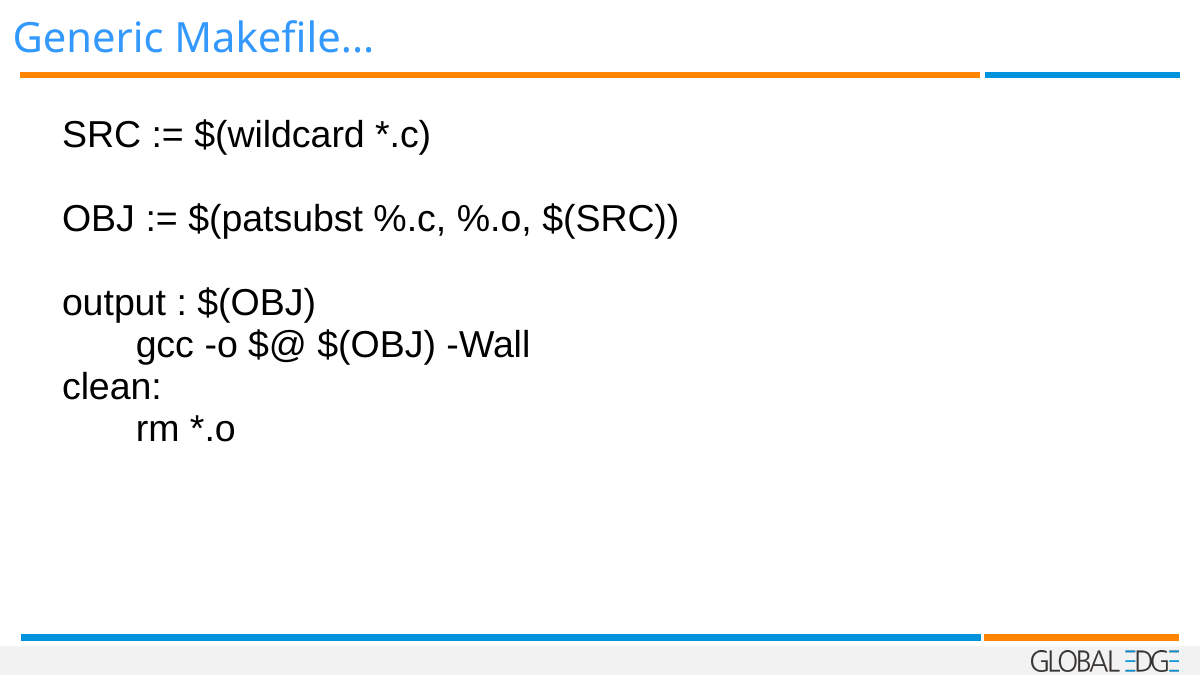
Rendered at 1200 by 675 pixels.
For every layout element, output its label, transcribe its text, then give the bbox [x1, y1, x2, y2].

text_box SRC := $(wildcard *.c) OBJ := $(patsubst %.c, %.o, $(SRC)) output : $(OBJ) gcc -o $@ $(OBJ) -Wall clean: rm *.o [47, 106, 1016, 603]
title Generic Makefile... [12, 9, 1088, 63]
picture [1031, 650, 1179, 672]
